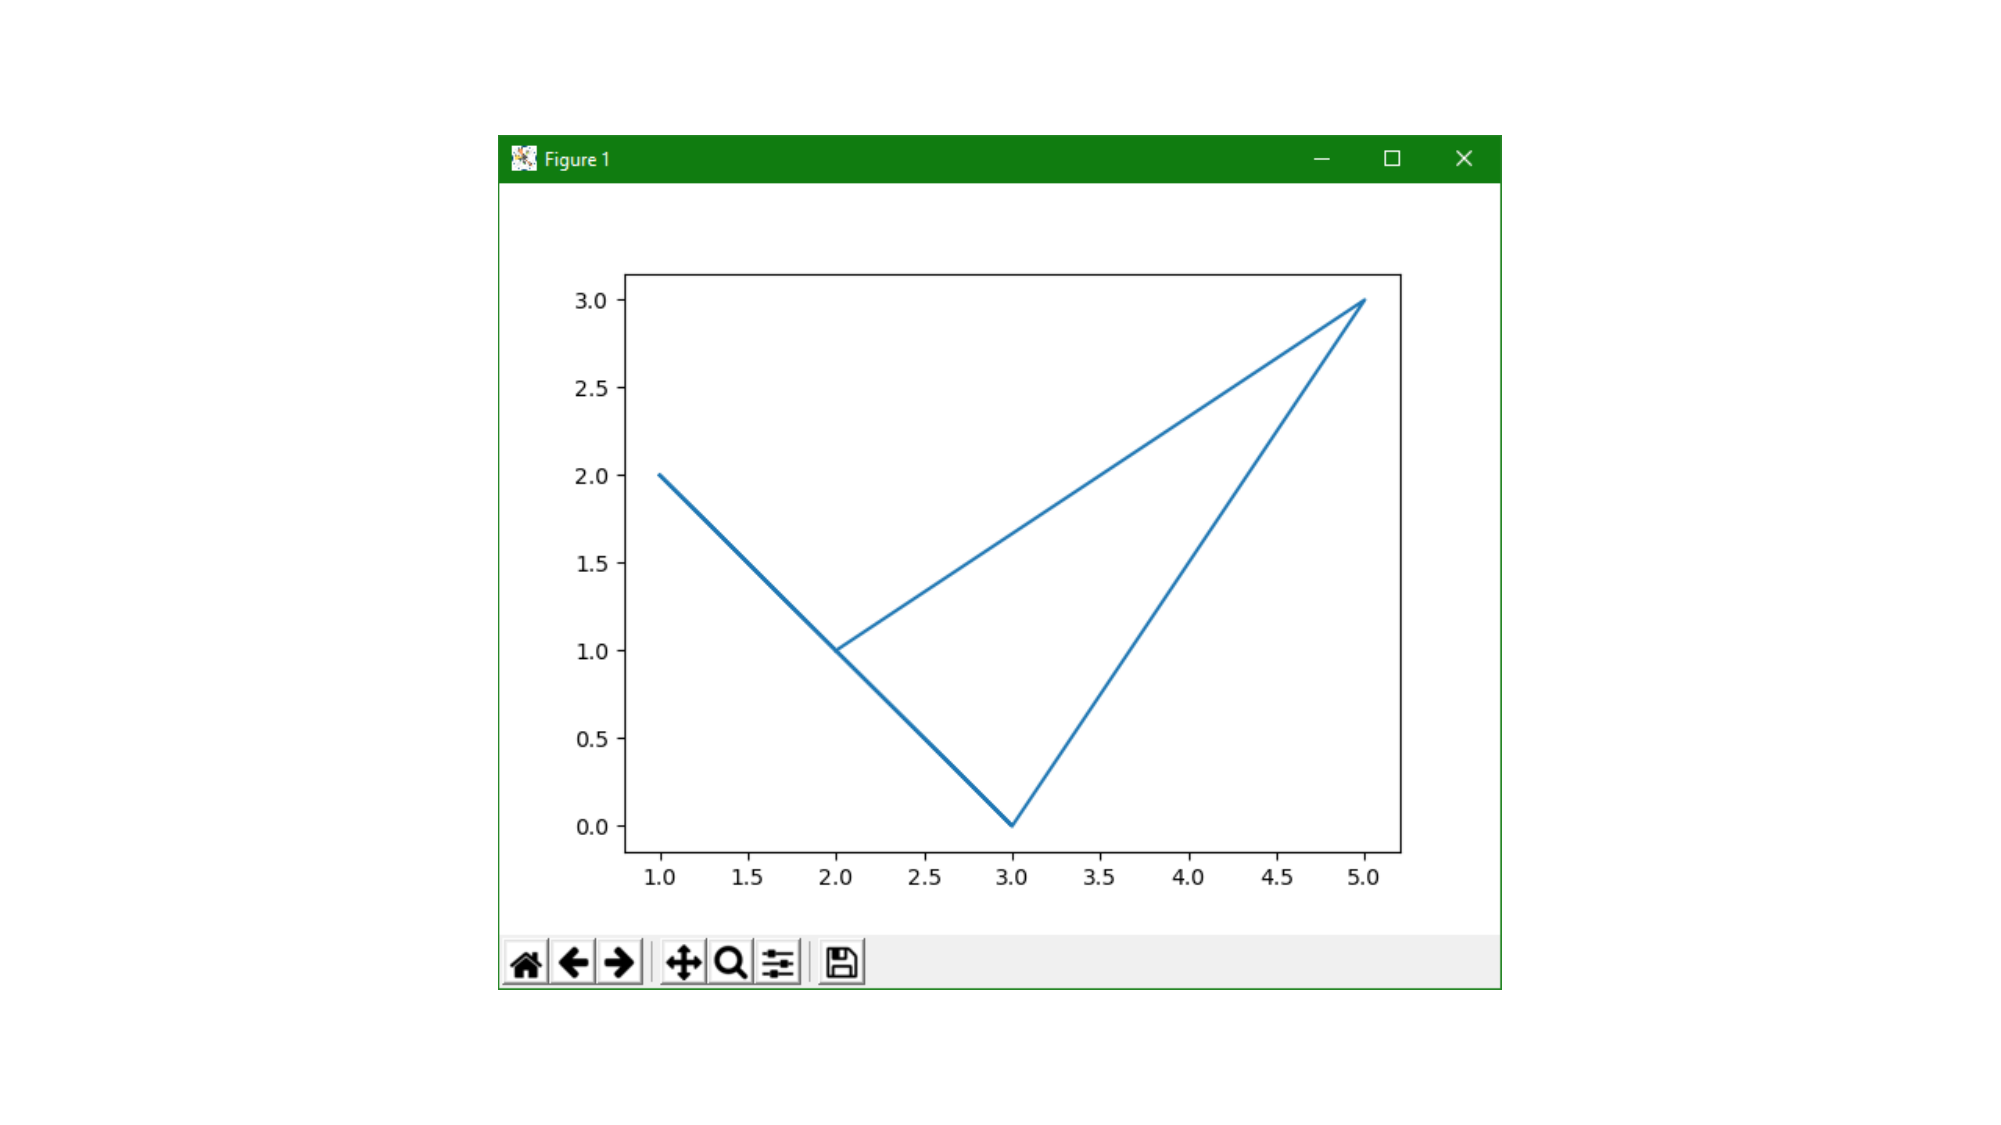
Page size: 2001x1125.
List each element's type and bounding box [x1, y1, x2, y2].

picture [498, 135, 1502, 990]
